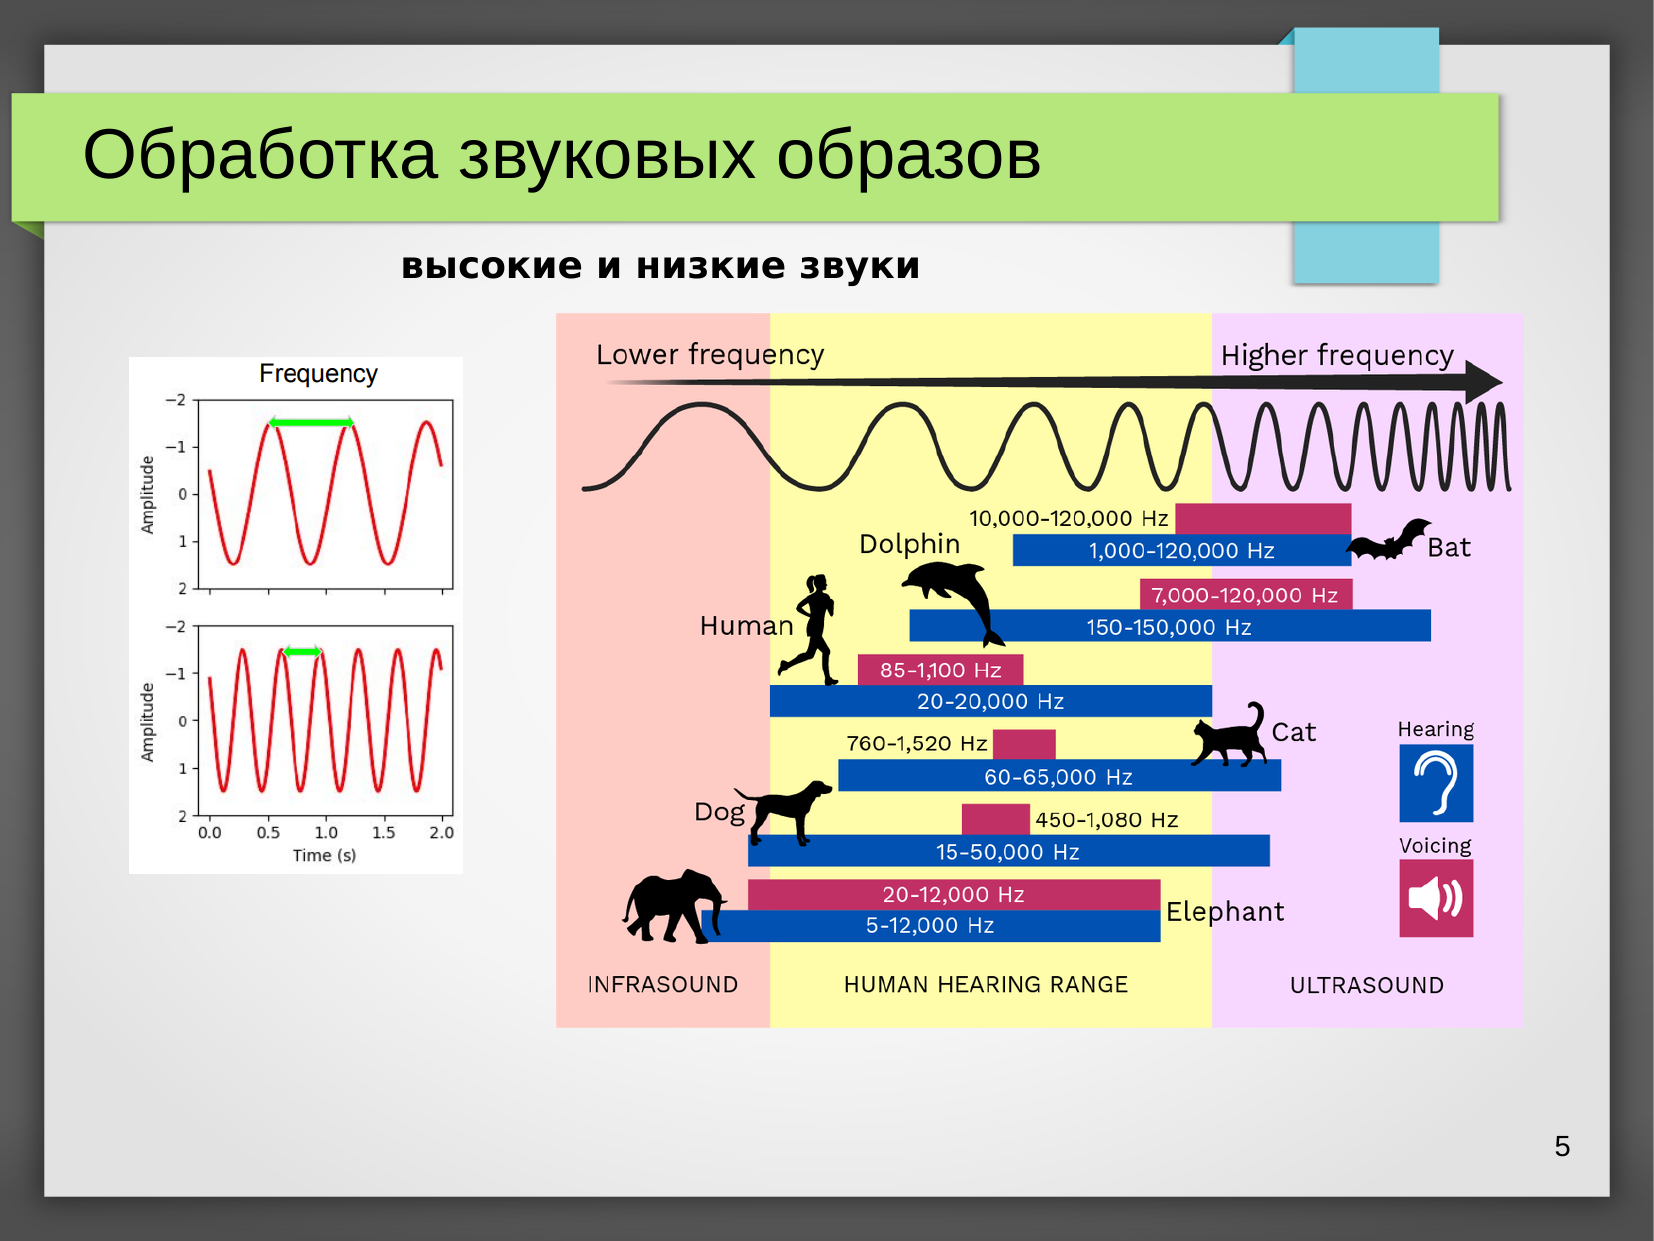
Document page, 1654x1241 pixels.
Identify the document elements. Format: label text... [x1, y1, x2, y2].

picture [0, 0, 1654, 1241]
text_box высокие и низкие звуки [385, 236, 1063, 319]
title Обработка звуковых образов [82, 114, 1406, 194]
